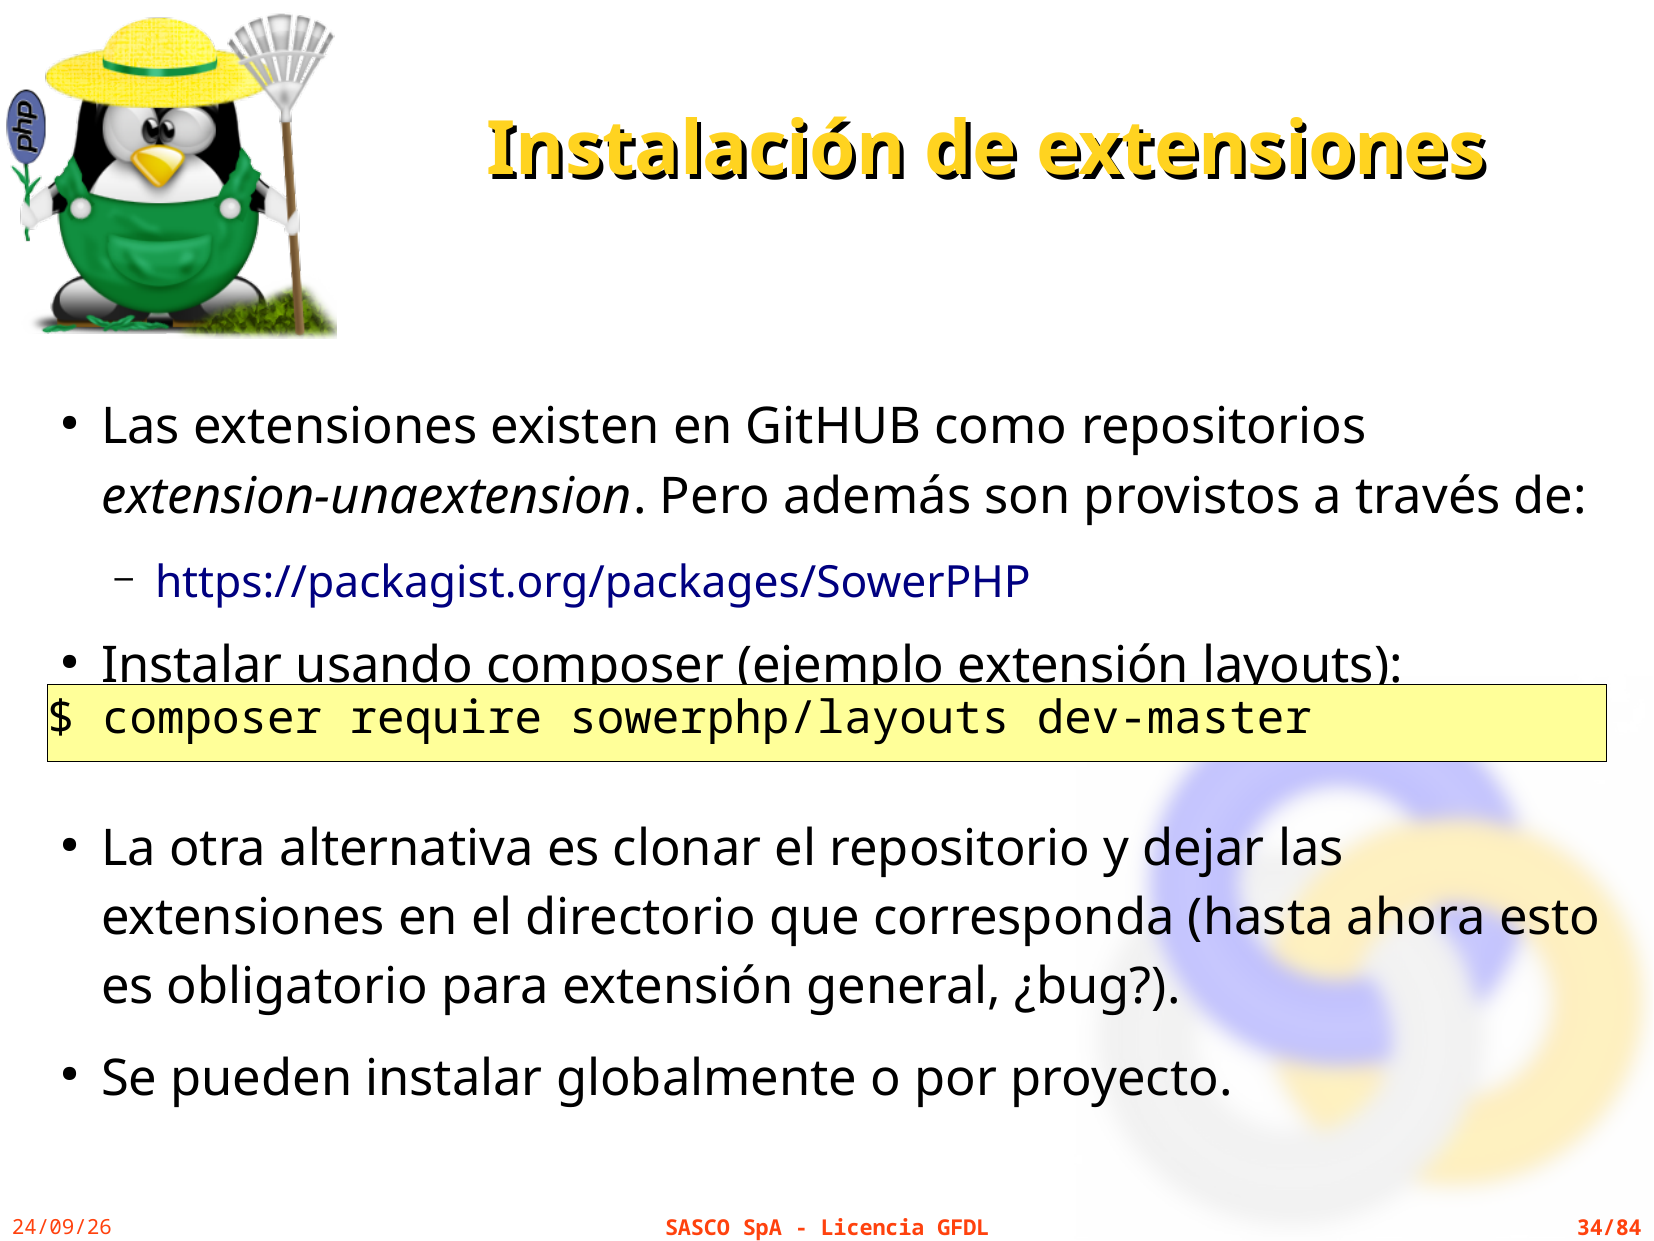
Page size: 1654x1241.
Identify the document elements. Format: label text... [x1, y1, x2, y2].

list Las extensiones existen en GitHUB como repositorios extension-unaextension. Pero además son provistos a través de: https://packagist.org/packages/SowerPHP Instalar usando composer (ejemplo extensión layouts): La otra alternativa es clonar el repositorio y dejar las extensiones en el directorio que corresponda (hasta ahora esto es obligatorio para extensión general, ¿bug?). Se pueden instalar globalmente o por proyecto. [47, 389, 1607, 684]
picture [4, 5, 337, 339]
list Las extensiones existen en GitHUB como repositorios extension-unaextension. Pero además son provistos a través de: https://packagist.org/packages/SowerPHP Instalar usando composer (ejemplo extensión layouts): La otra alternativa es clonar el repositorio y dejar las extensiones en el directorio que corresponda (hasta ahora esto es obligatorio para extensión general, ¿bug?). Se pueden instalar globalmente o por proyecto. [47, 762, 1607, 1182]
picture [1074, 657, 1654, 1241]
title Instalación de extensiones [366, 35, 1607, 257]
list $ composer require sowerphp/layouts dev-master [47, 684, 1607, 762]
